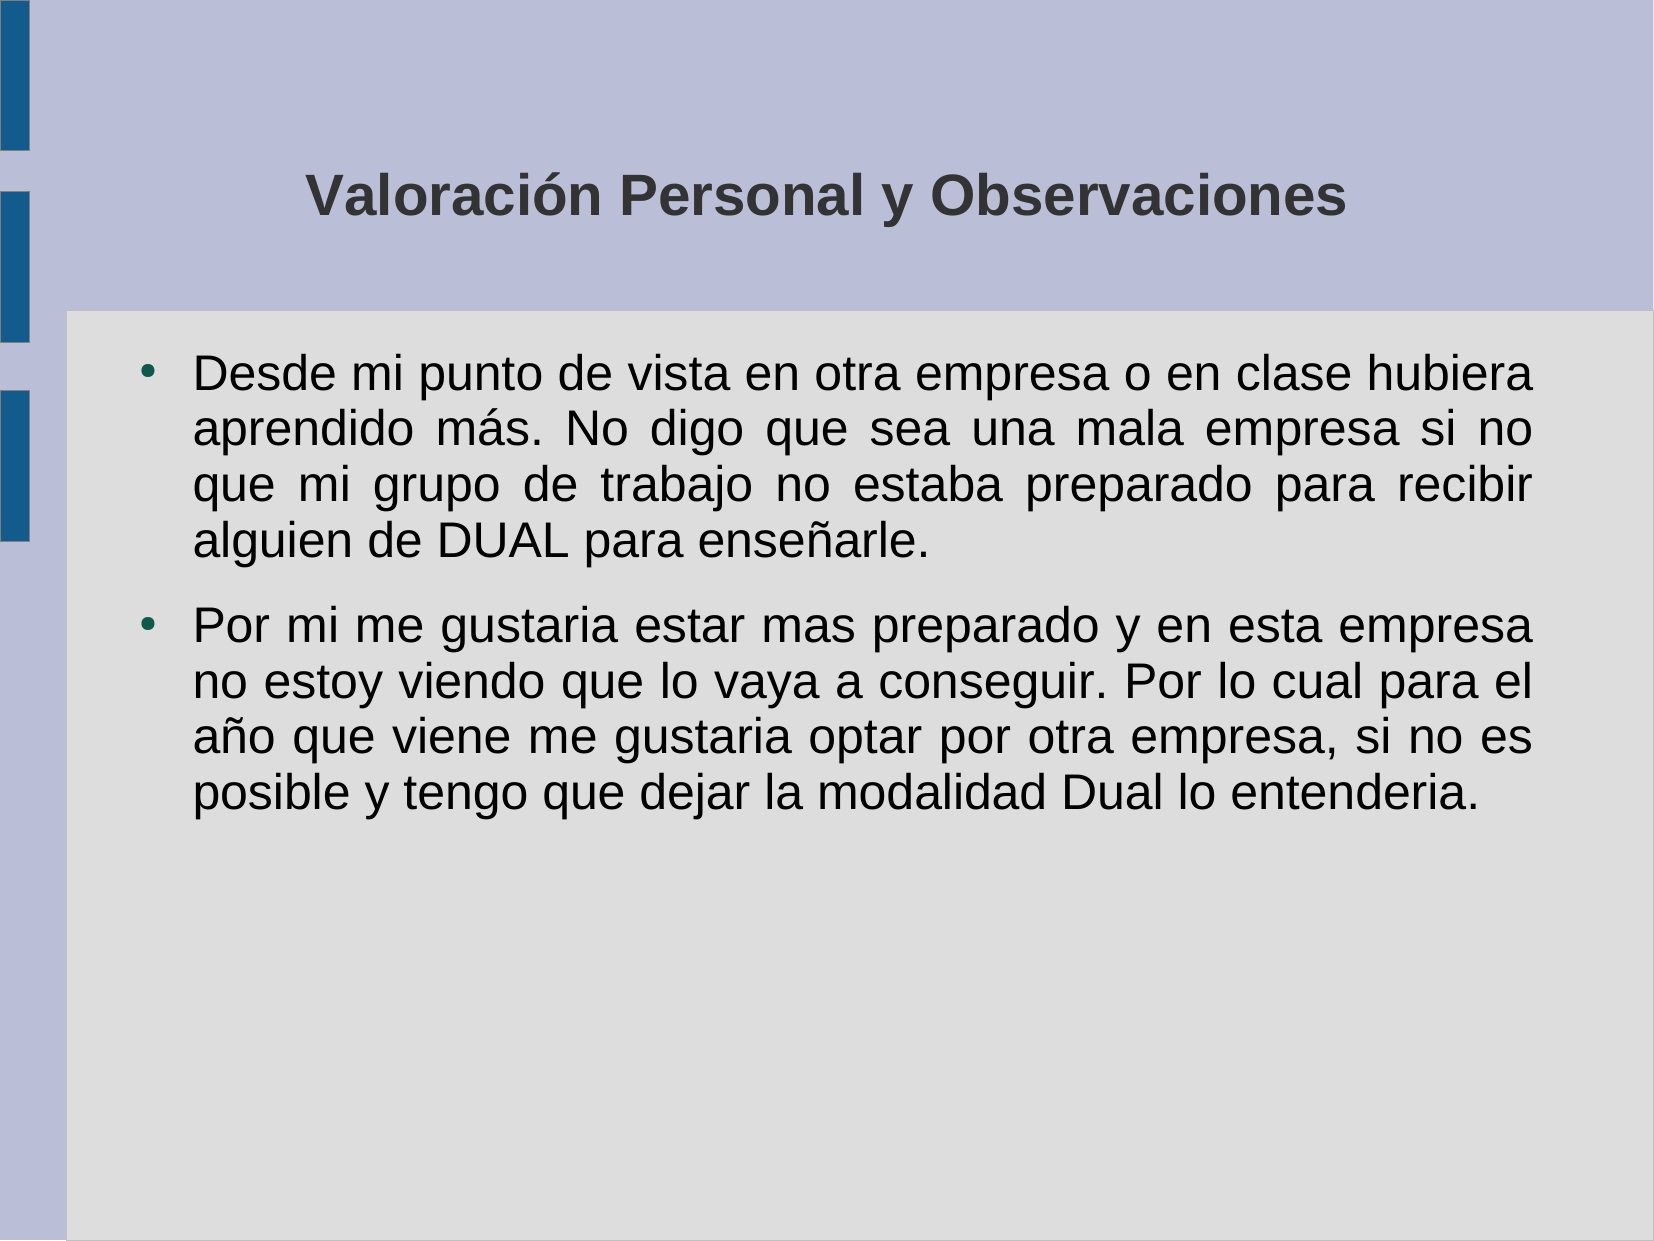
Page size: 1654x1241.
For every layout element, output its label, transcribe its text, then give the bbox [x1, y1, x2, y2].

title Valoración Personal y Observaciones [121, 91, 1534, 299]
list Desde mi punto de vista en otra empresa o en clase hubiera aprendido más. No digo que sea una mala empresa si no que mi grupo de trabajo no estaba preparado para recibir alguien de DUAL para enseñarle. Por mi me gustaria estar mas preparado y en esta empresa no estoy viendo que lo vaya a conseguir. Por lo cual para el año que viene me gustaria optar por otra empresa, si no es posible y tengo que dejar la modalidad Dual lo entenderia. [121, 344, 1534, 1127]
